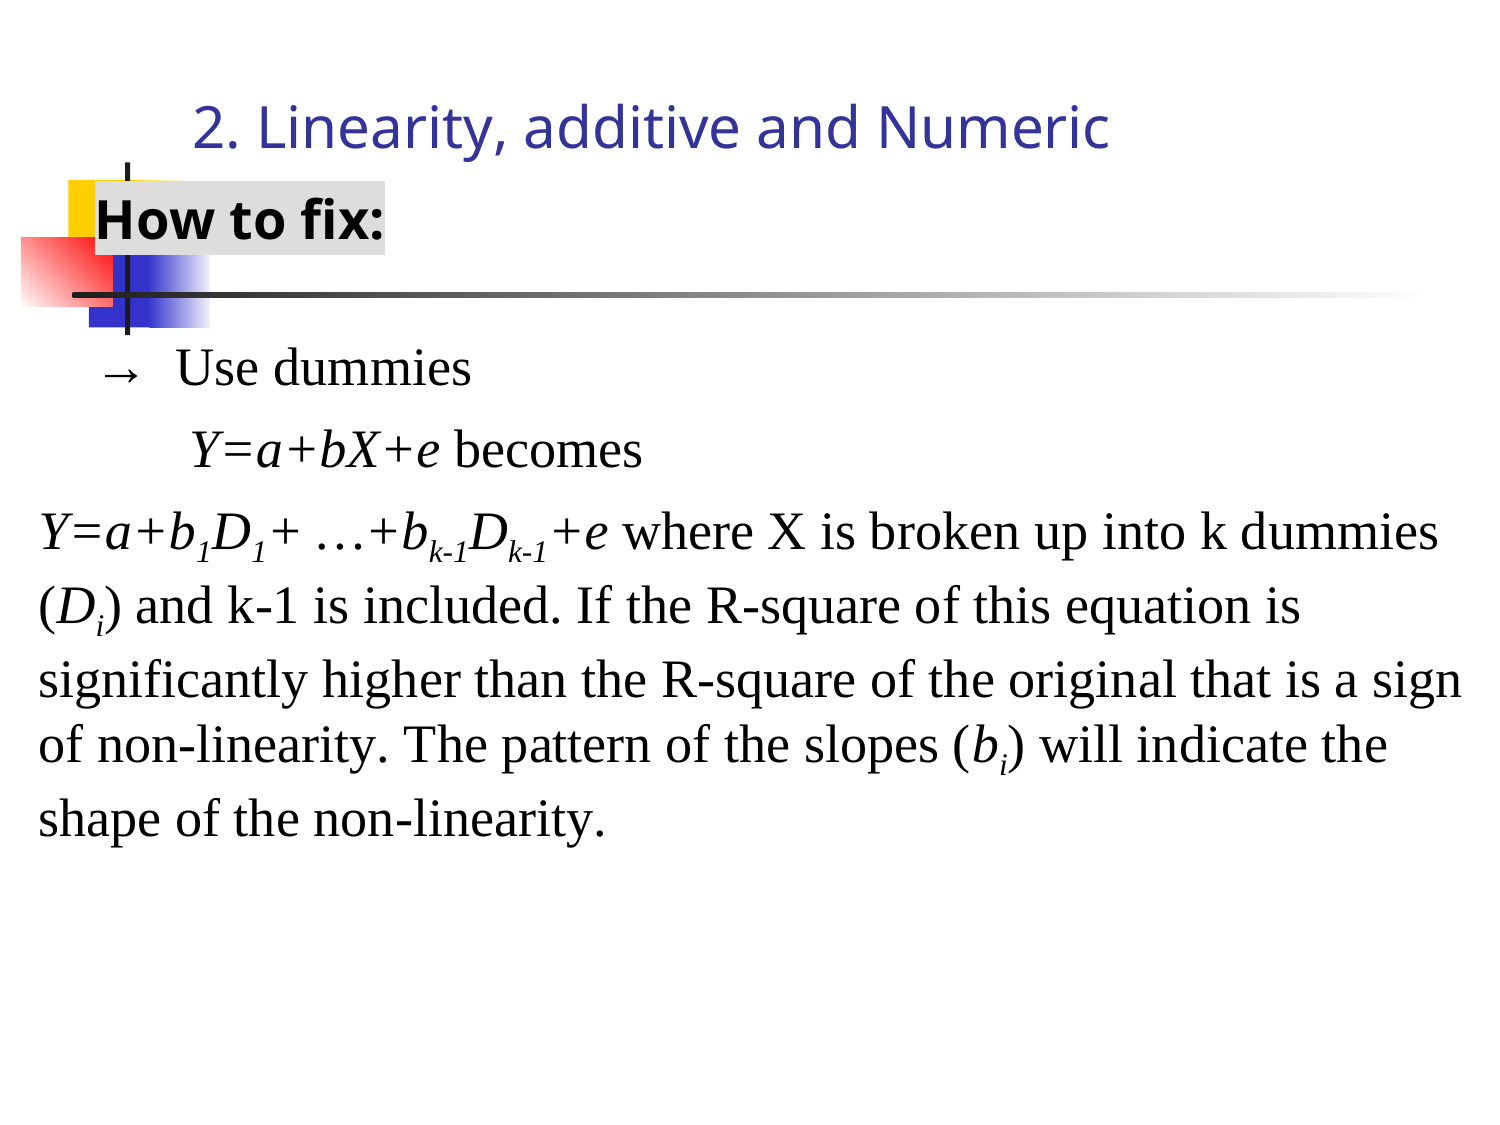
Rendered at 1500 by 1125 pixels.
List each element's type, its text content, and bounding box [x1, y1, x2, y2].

title 2. Linearity, additive and Numeric [177, 82, 1453, 169]
list How to fix: → Use dummies Y=a+bX+e becomes Y=a+b1D1+ …+bk-1Dk-1+e where X is broken up into k dummies (Di) and k-1 is included. If the R-square of this equation is significantly higher than the R-square of the original that is a sign of non-linearity. The pattern of the slopes (bi) will indicate the shape of the non-linearity. [23, 177, 1500, 1075]
